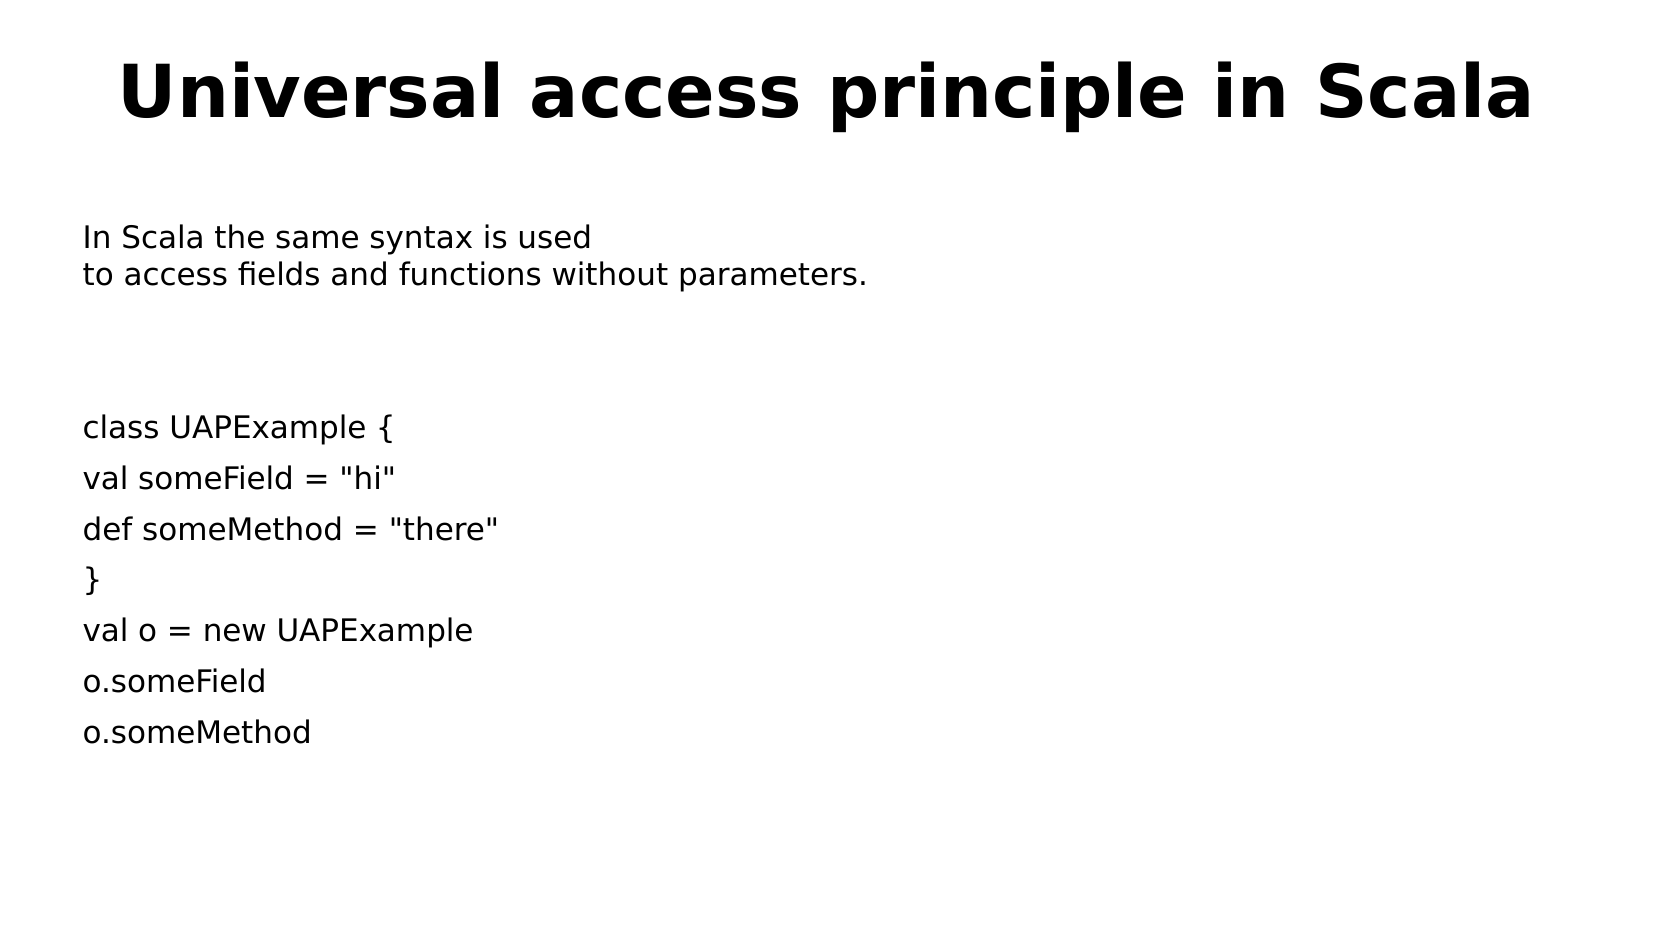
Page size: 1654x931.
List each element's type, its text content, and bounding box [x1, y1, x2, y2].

list In Scala the same syntax is used to access fields and functions without parameters. class UAPExample { val someField = "hi" def someMethod = "there" } val o = new UAPExample o.someField o.someMethod [82, 217, 1571, 758]
title Universal access principle in Scala [82, 37, 1571, 147]
